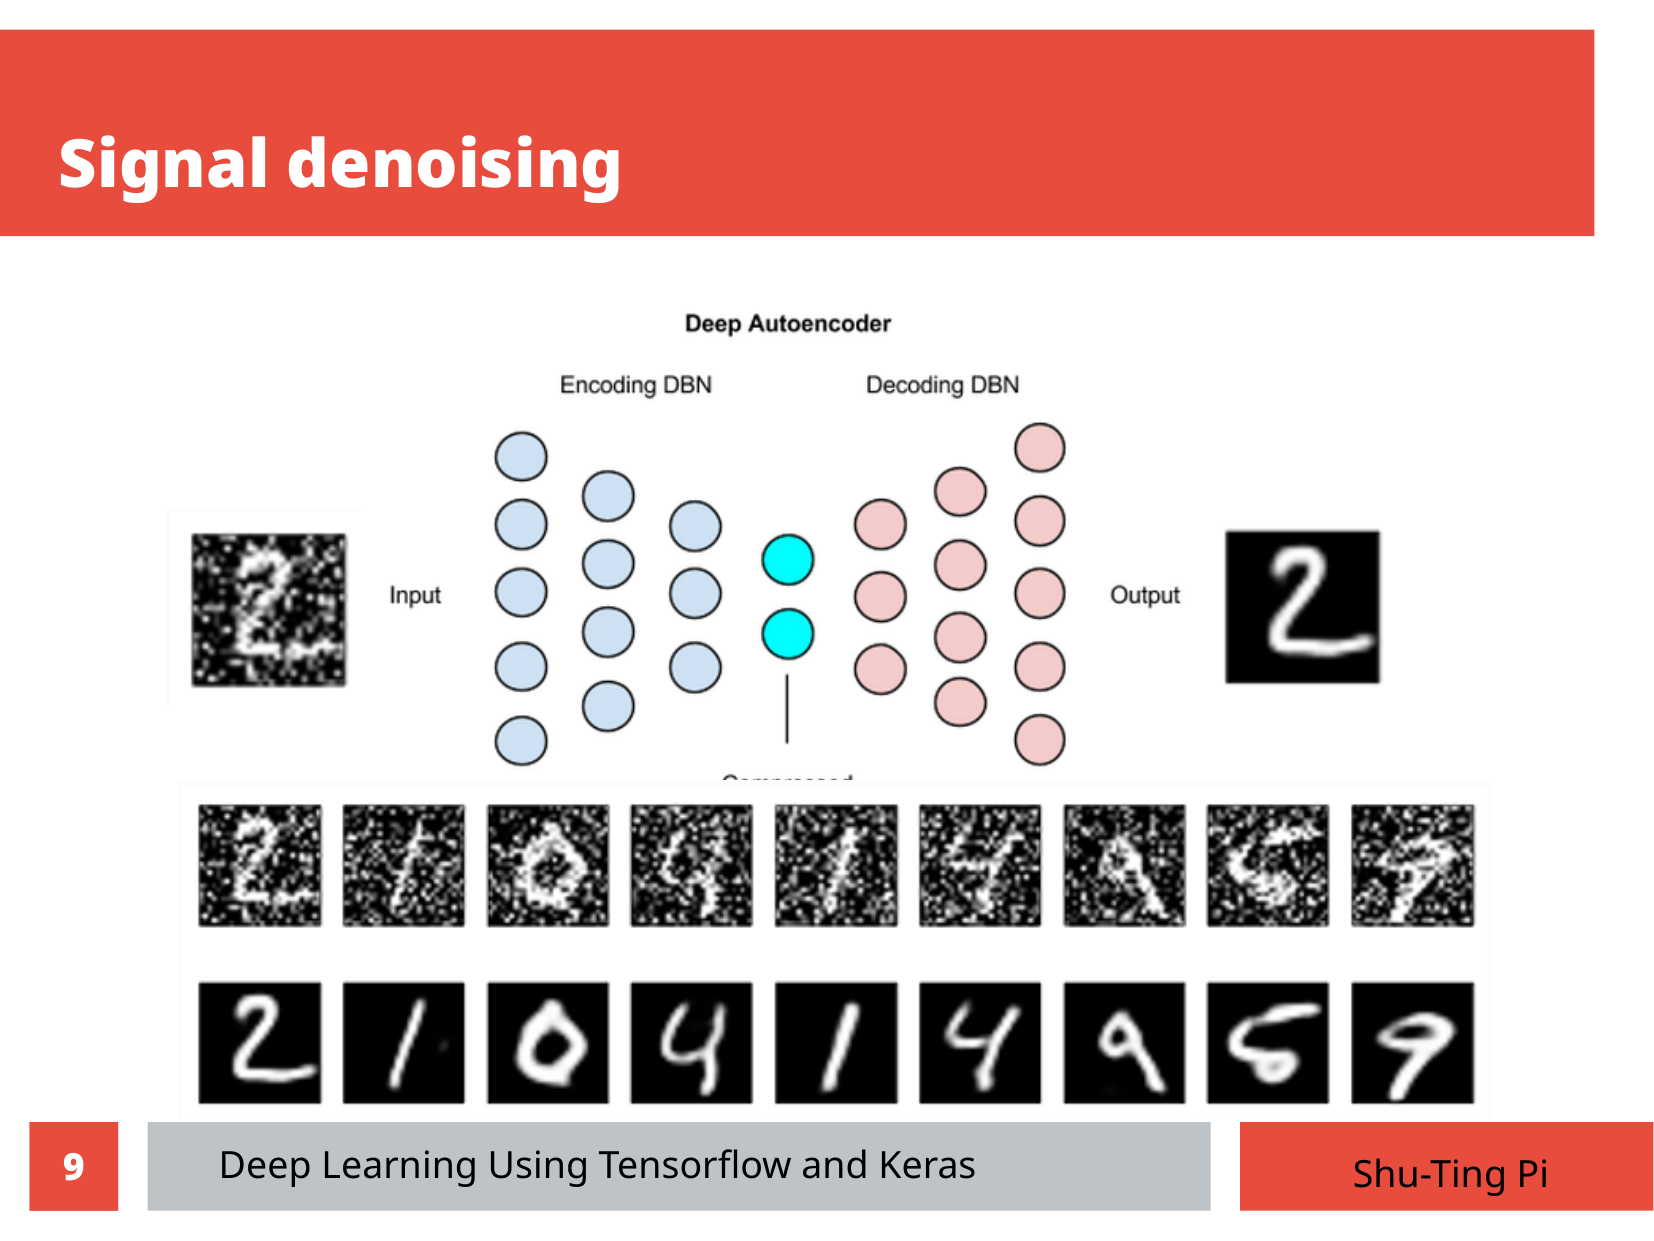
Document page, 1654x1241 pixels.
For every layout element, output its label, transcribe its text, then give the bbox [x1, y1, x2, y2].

text_box Deep Learning Using Tensorflow and Keras [204, 1130, 1212, 1217]
title Signal denoising [59, 59, 1595, 207]
text_box Shu-Ting Pi [1338, 1140, 1573, 1203]
picture [166, 282, 1491, 1121]
